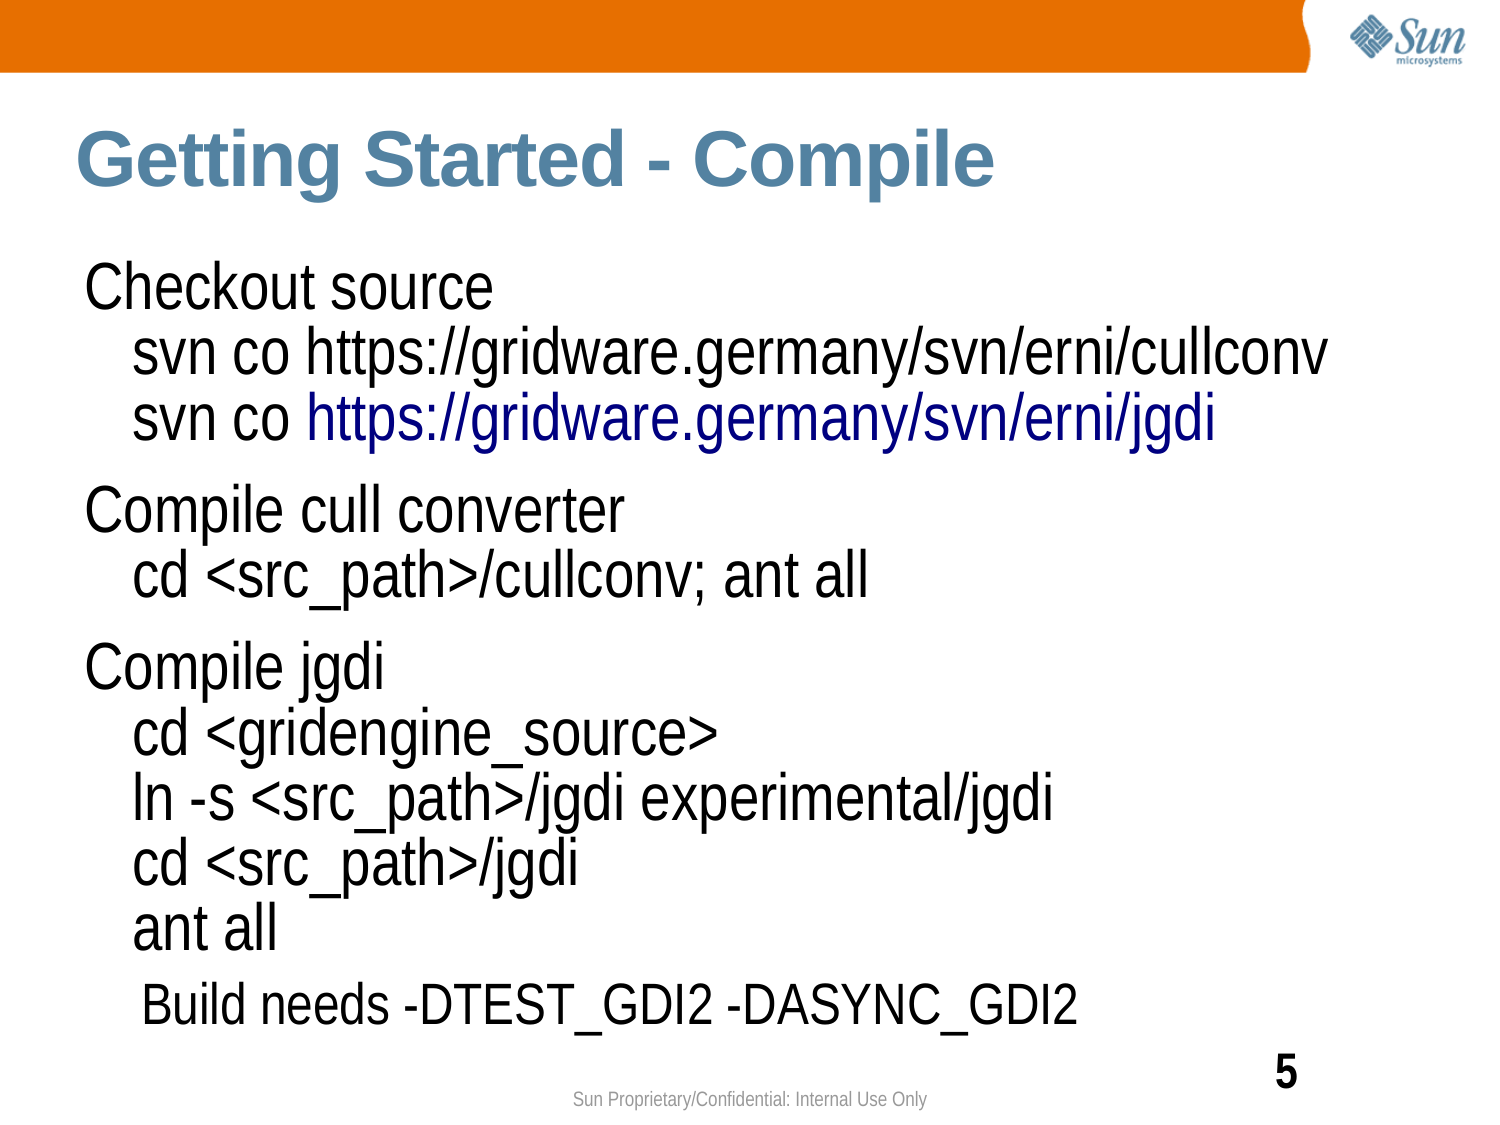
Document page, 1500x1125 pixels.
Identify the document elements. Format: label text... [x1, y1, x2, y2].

picture [0, 0, 1500, 75]
title Getting Started - Compile [75, 122, 1438, 228]
list Checkout source svn co https://gridware.germany/svn/erni/cullconv svn co https://gridware.germany/svn/erni/jgdi Compile cull converter cd <src_path>/cullconv; ant all Compile jgdi cd <gridengine_source> ln -s <src_path>/jgdi experimental/jgdi cd <src_path>/jgdi ant all Build needs -DTEST_GDI2 -DASYNC_GDI2 [64, 257, 1402, 1036]
